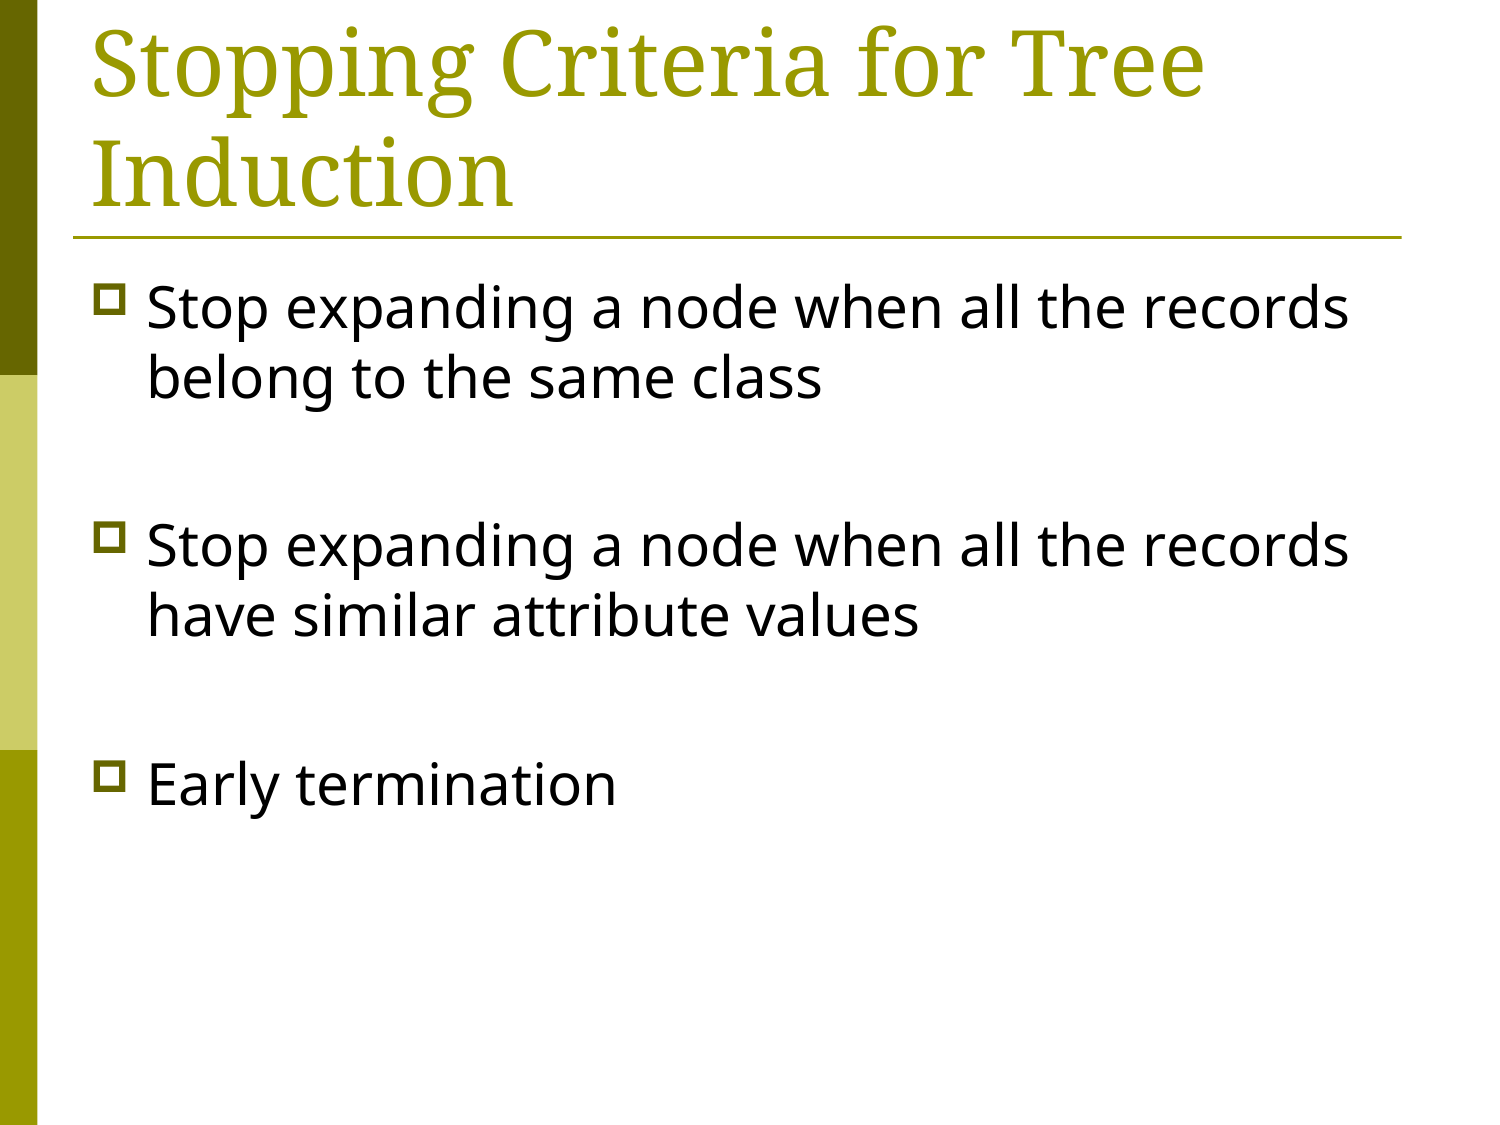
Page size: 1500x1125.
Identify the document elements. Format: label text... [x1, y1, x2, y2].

list Stop expanding a node when all the records belong to the same class Stop expanding a node when all the records have similar attribute values Early termination [75, 262, 1426, 1006]
title Stopping Criteria for Tree Induction [75, 45, 1426, 233]
